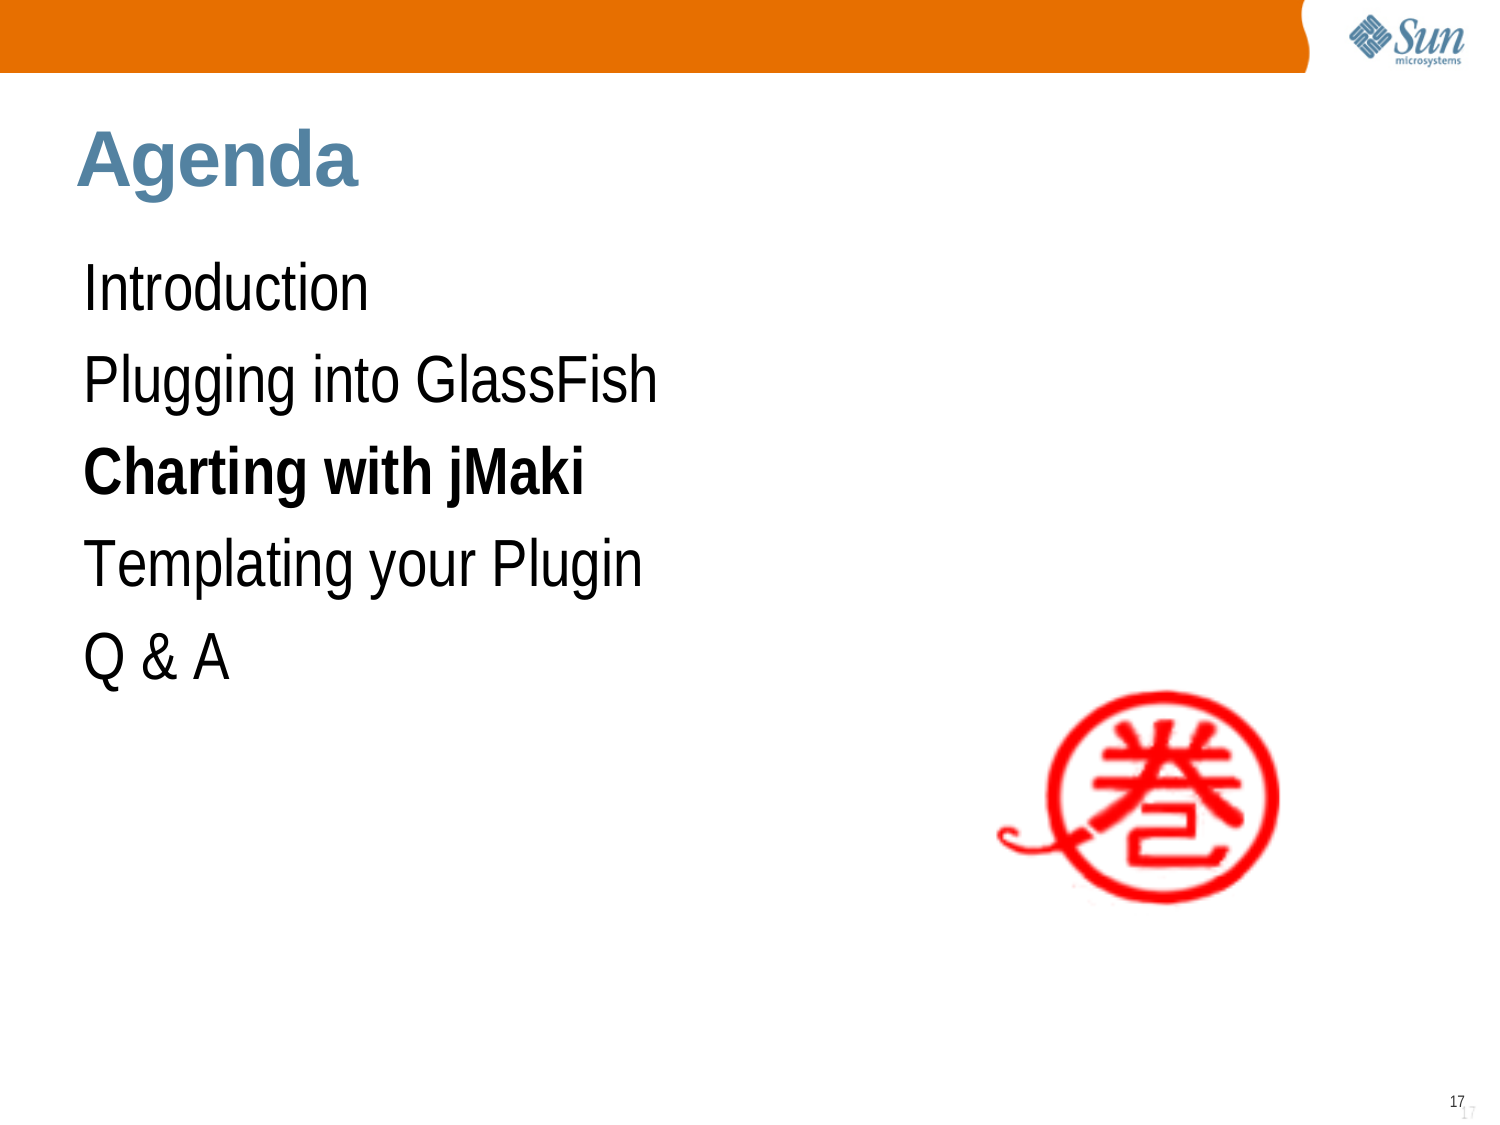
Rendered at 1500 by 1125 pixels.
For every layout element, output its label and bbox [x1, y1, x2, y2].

picture [989, 675, 1290, 916]
picture [0, 0, 1500, 73]
